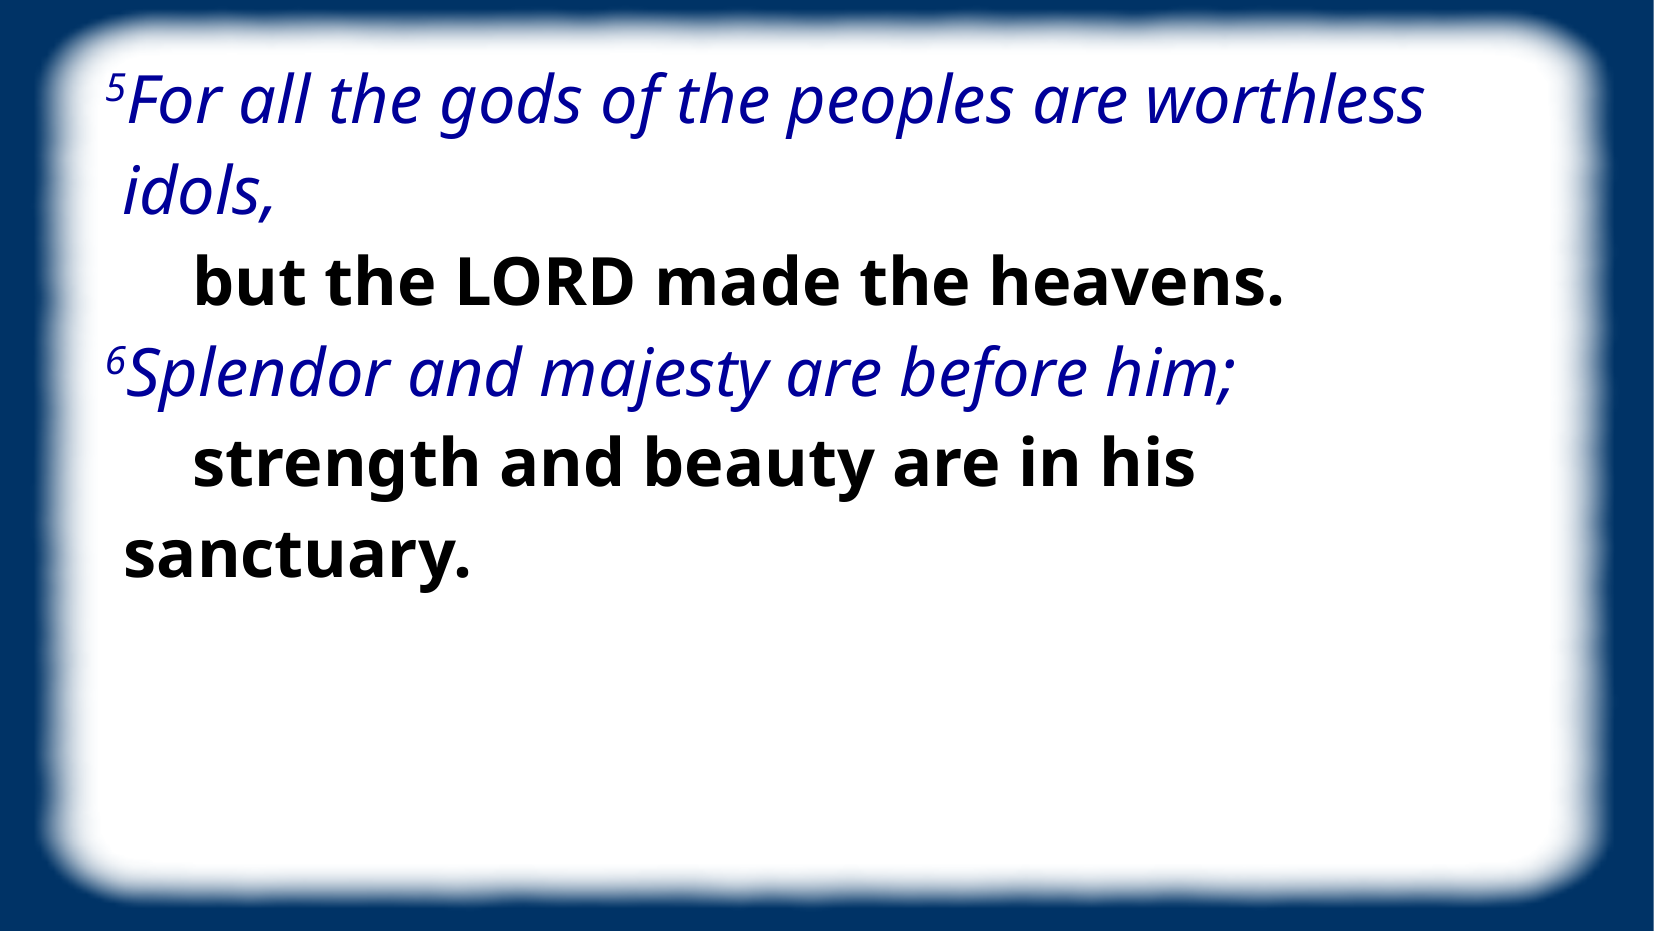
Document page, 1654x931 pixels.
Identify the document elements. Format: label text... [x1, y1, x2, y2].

text_box 5For all the gods of the peoples are worthless idols, but the LORD made the heavens. 6Splendor and majesty are before him; strength and beauty are in his sanctuary. [90, 45, 1561, 526]
picture [0, 0, 1654, 931]
